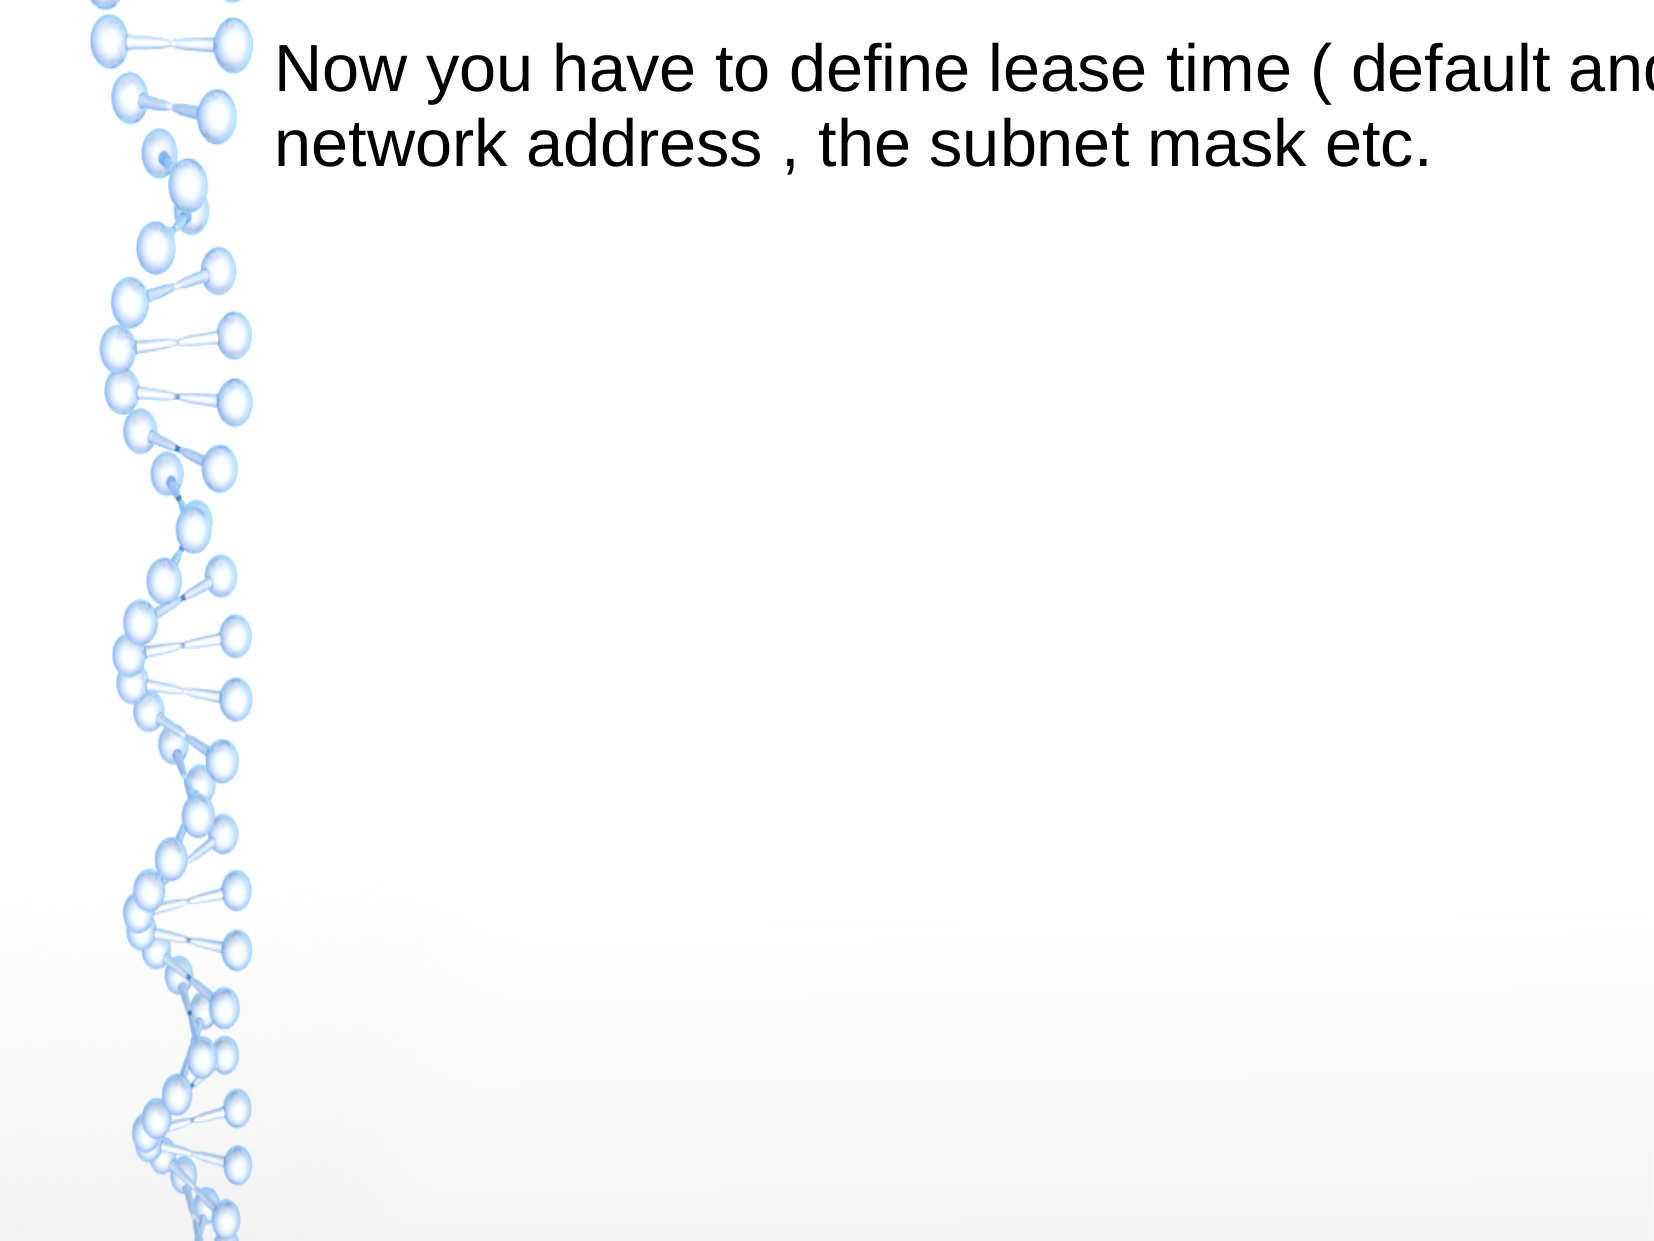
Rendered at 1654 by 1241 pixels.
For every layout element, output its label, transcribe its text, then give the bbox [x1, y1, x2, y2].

text_box Now you have to define lease time ( default and max lease time ) optional domain name and domain name servers , the range of IP addresses that you want DHCP server to assign to hosts , the network address , the subnet mask etc. [259, 23, 1654, 188]
picture [0, 0, 1654, 1241]
